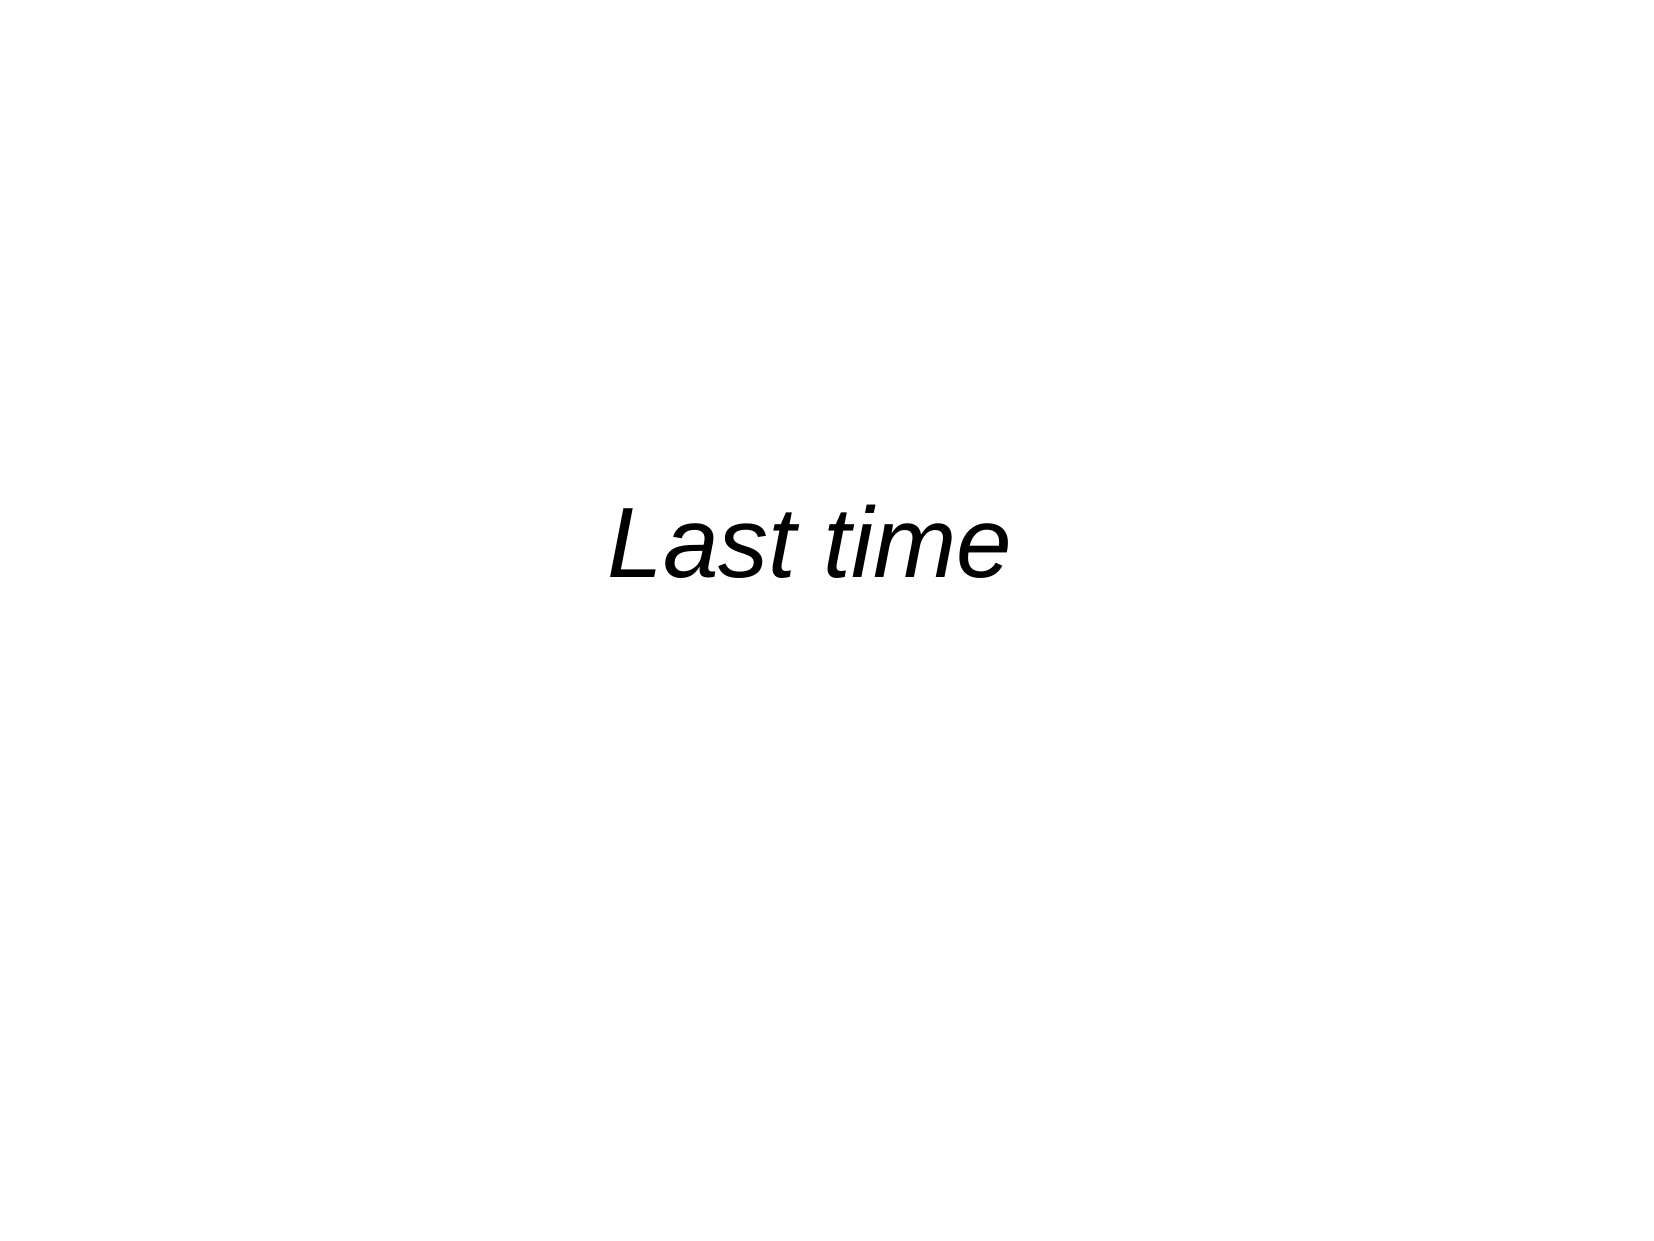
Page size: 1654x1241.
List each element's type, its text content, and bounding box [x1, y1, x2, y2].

text_box Last time [82, 290, 1538, 1010]
